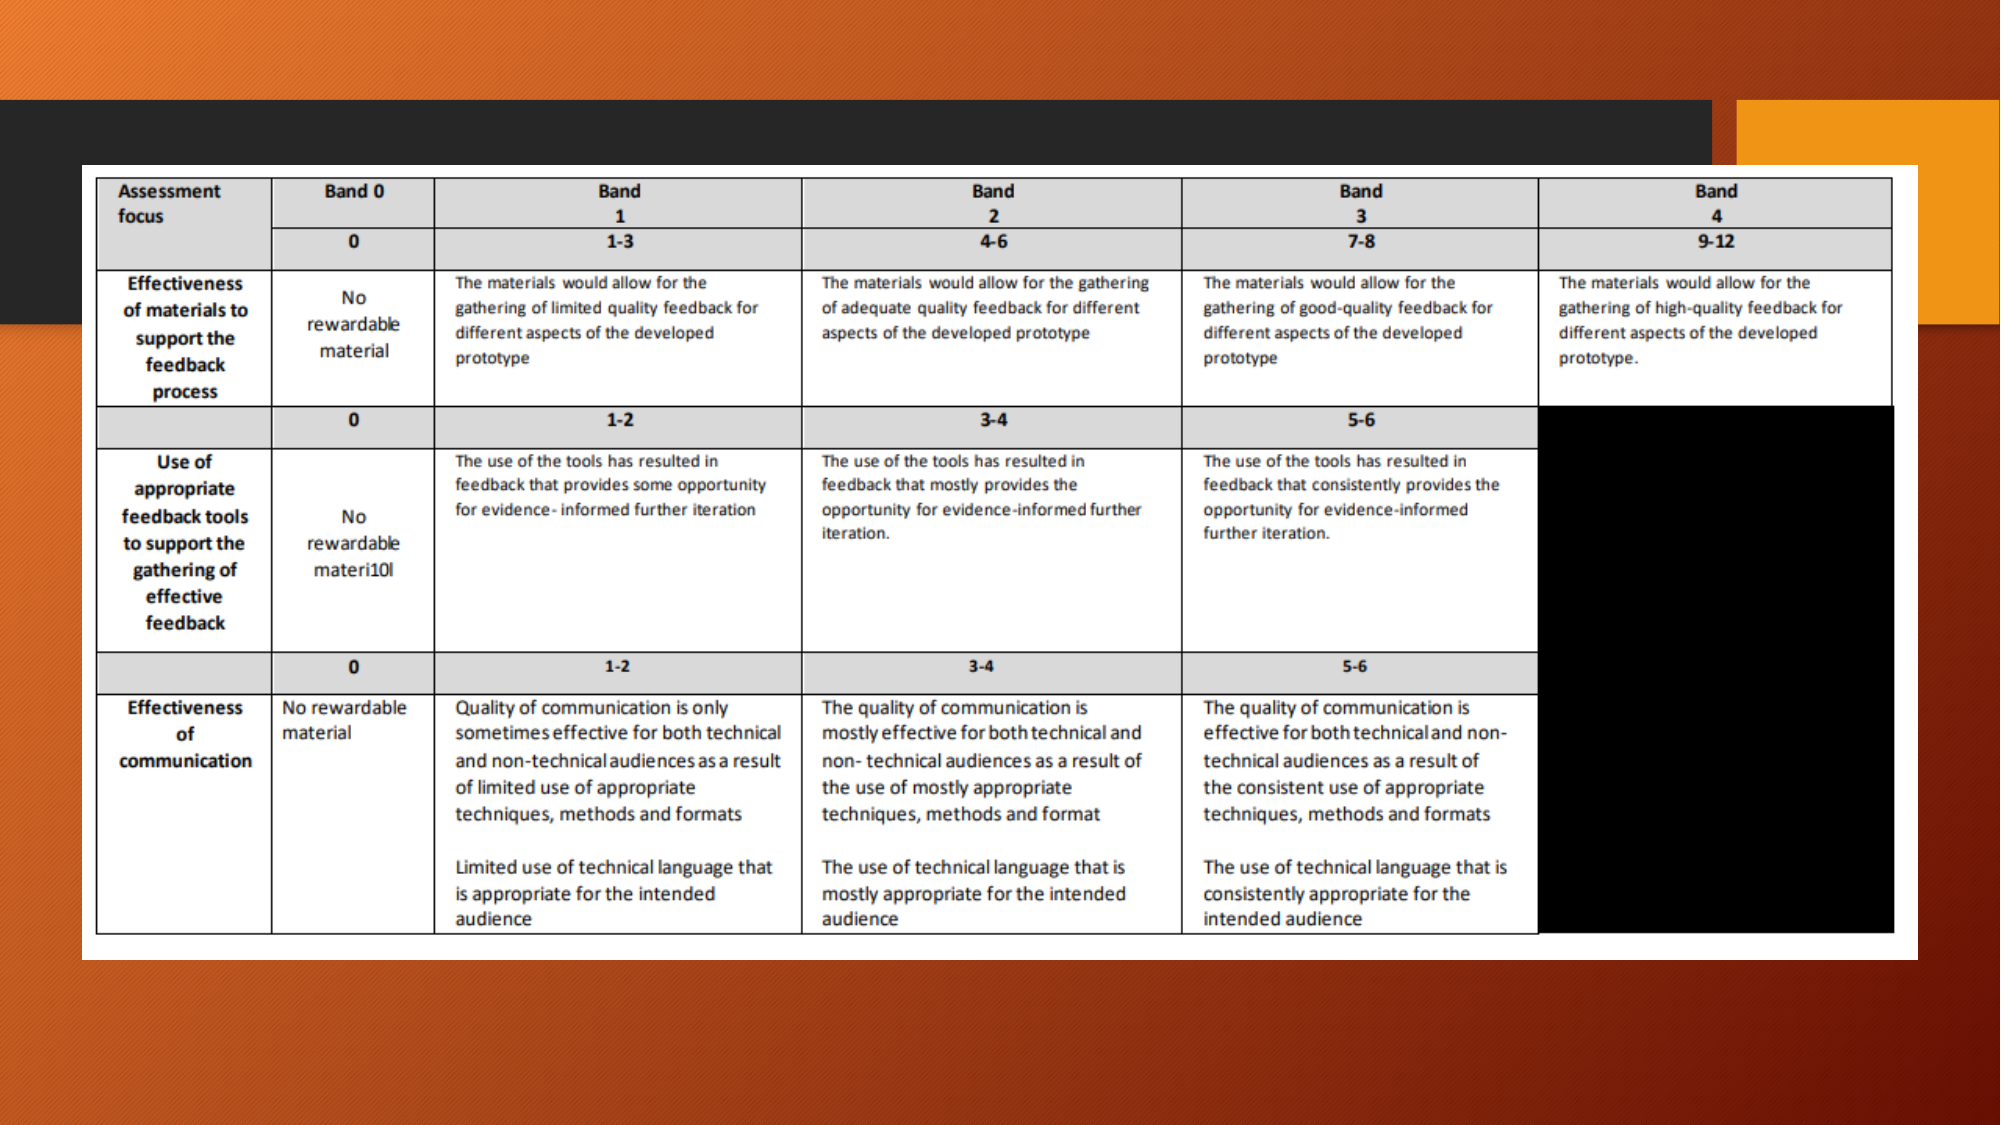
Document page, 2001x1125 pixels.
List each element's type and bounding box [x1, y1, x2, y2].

picture [0, 165, 2000, 960]
